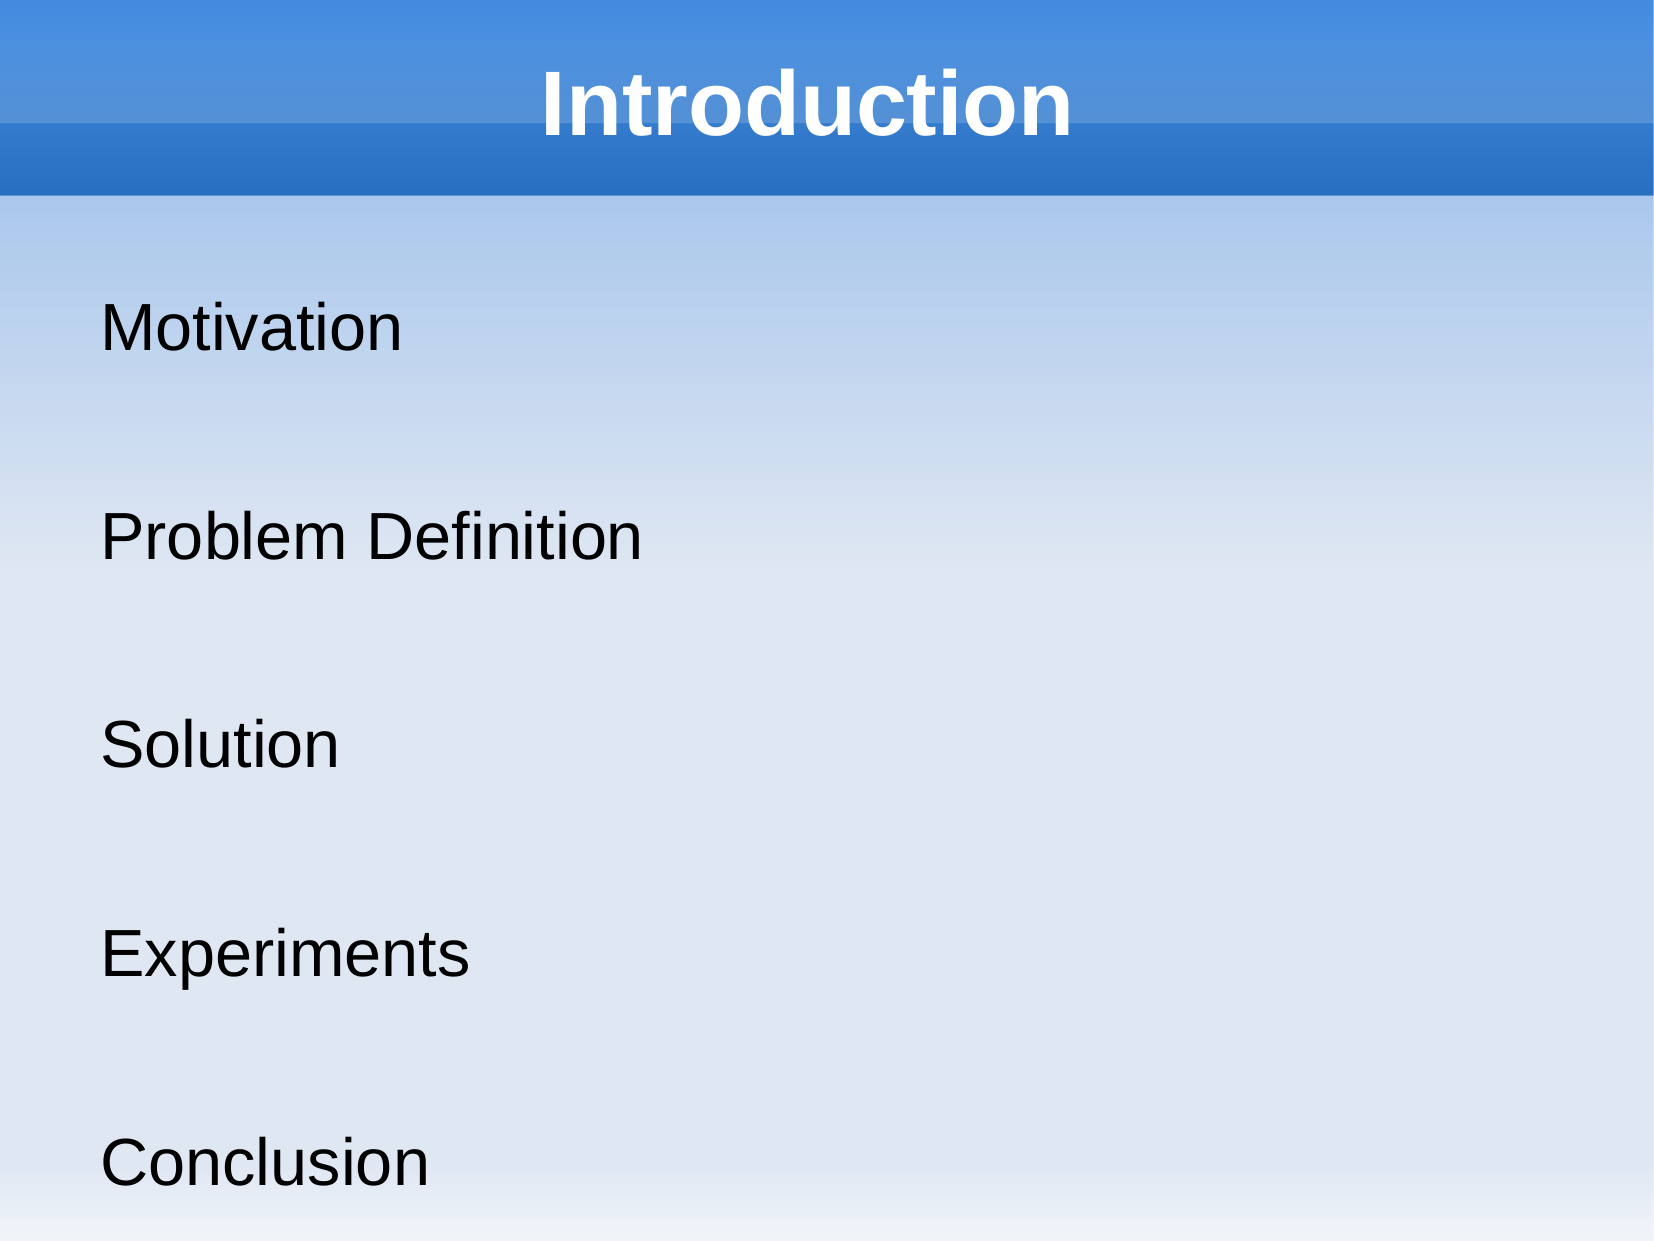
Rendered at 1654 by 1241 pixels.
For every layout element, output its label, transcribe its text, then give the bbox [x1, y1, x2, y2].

title Introduction [76, 7, 1565, 200]
list Motivation Problem Definition Solution Experiments Conclusion [82, 290, 1571, 1200]
picture [0, 0, 1654, 1241]
